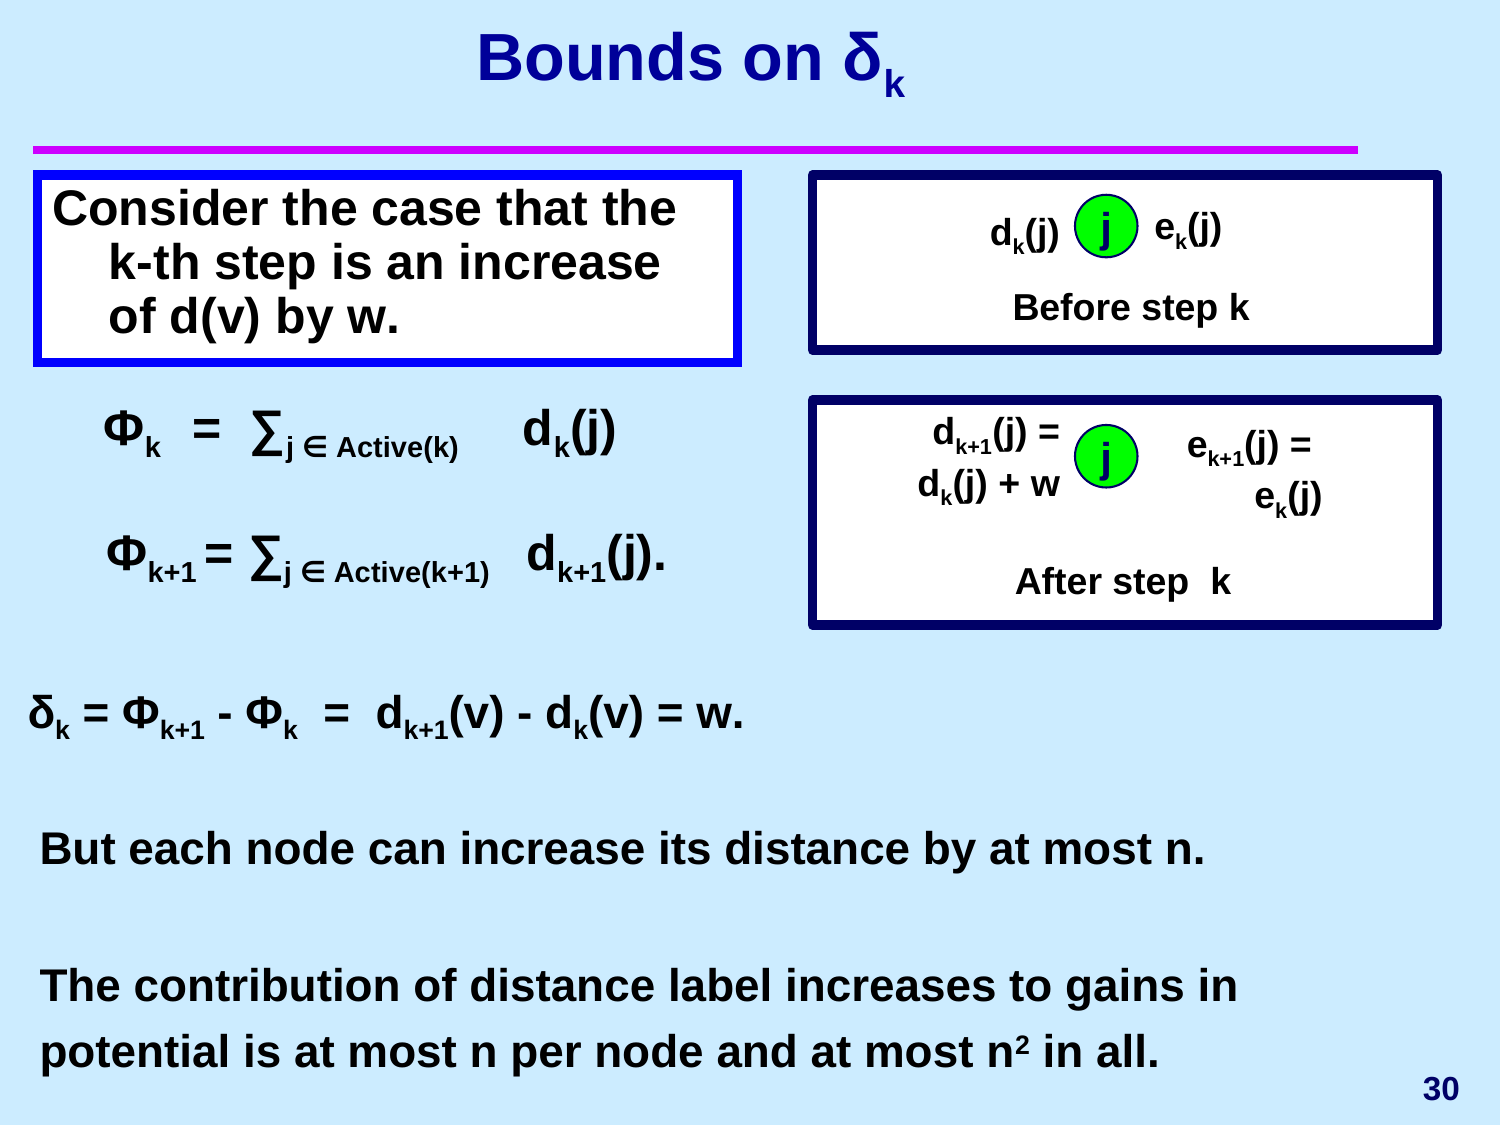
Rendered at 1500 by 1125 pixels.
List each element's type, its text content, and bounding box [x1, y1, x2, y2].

text_box δk = Φk+1 - Φk = dk+1(v) - dk(v) = w. [0, 662, 1363, 753]
text_box dk(j) [962, 199, 1075, 267]
text_box <number> [1187, 1050, 1476, 1125]
text_box [812, 174, 1438, 351]
text_box j [1075, 194, 1137, 258]
text_box Φk+1 = ∑j ∈ Active(k+1) dk+1(j). [91, 512, 683, 597]
text_box j [1075, 424, 1137, 488]
text_box After step k [999, 549, 1300, 611]
text_box Before step k [949, 274, 1276, 336]
text_box ek(j) [1137, 194, 1238, 262]
text_box Bounds on δk [62, 24, 1338, 113]
text_box [812, 399, 1438, 625]
text_box dk+1(j) = dk(j) + w [837, 399, 1075, 518]
list Consider the case that the k-th step is an increase of d(v) by w. [37, 174, 738, 363]
text_box Φk = ∑j ∈ Active(k) dk(j) [88, 387, 689, 472]
text_box The contribution of distance label increases to gains in potential is at most n per node and at most n2 in all. [24, 937, 1263, 1085]
text_box ek+1(j) = ek(j) [1137, 412, 1338, 531]
text_box But each node can increase its distance by at most n. [24, 800, 1263, 882]
